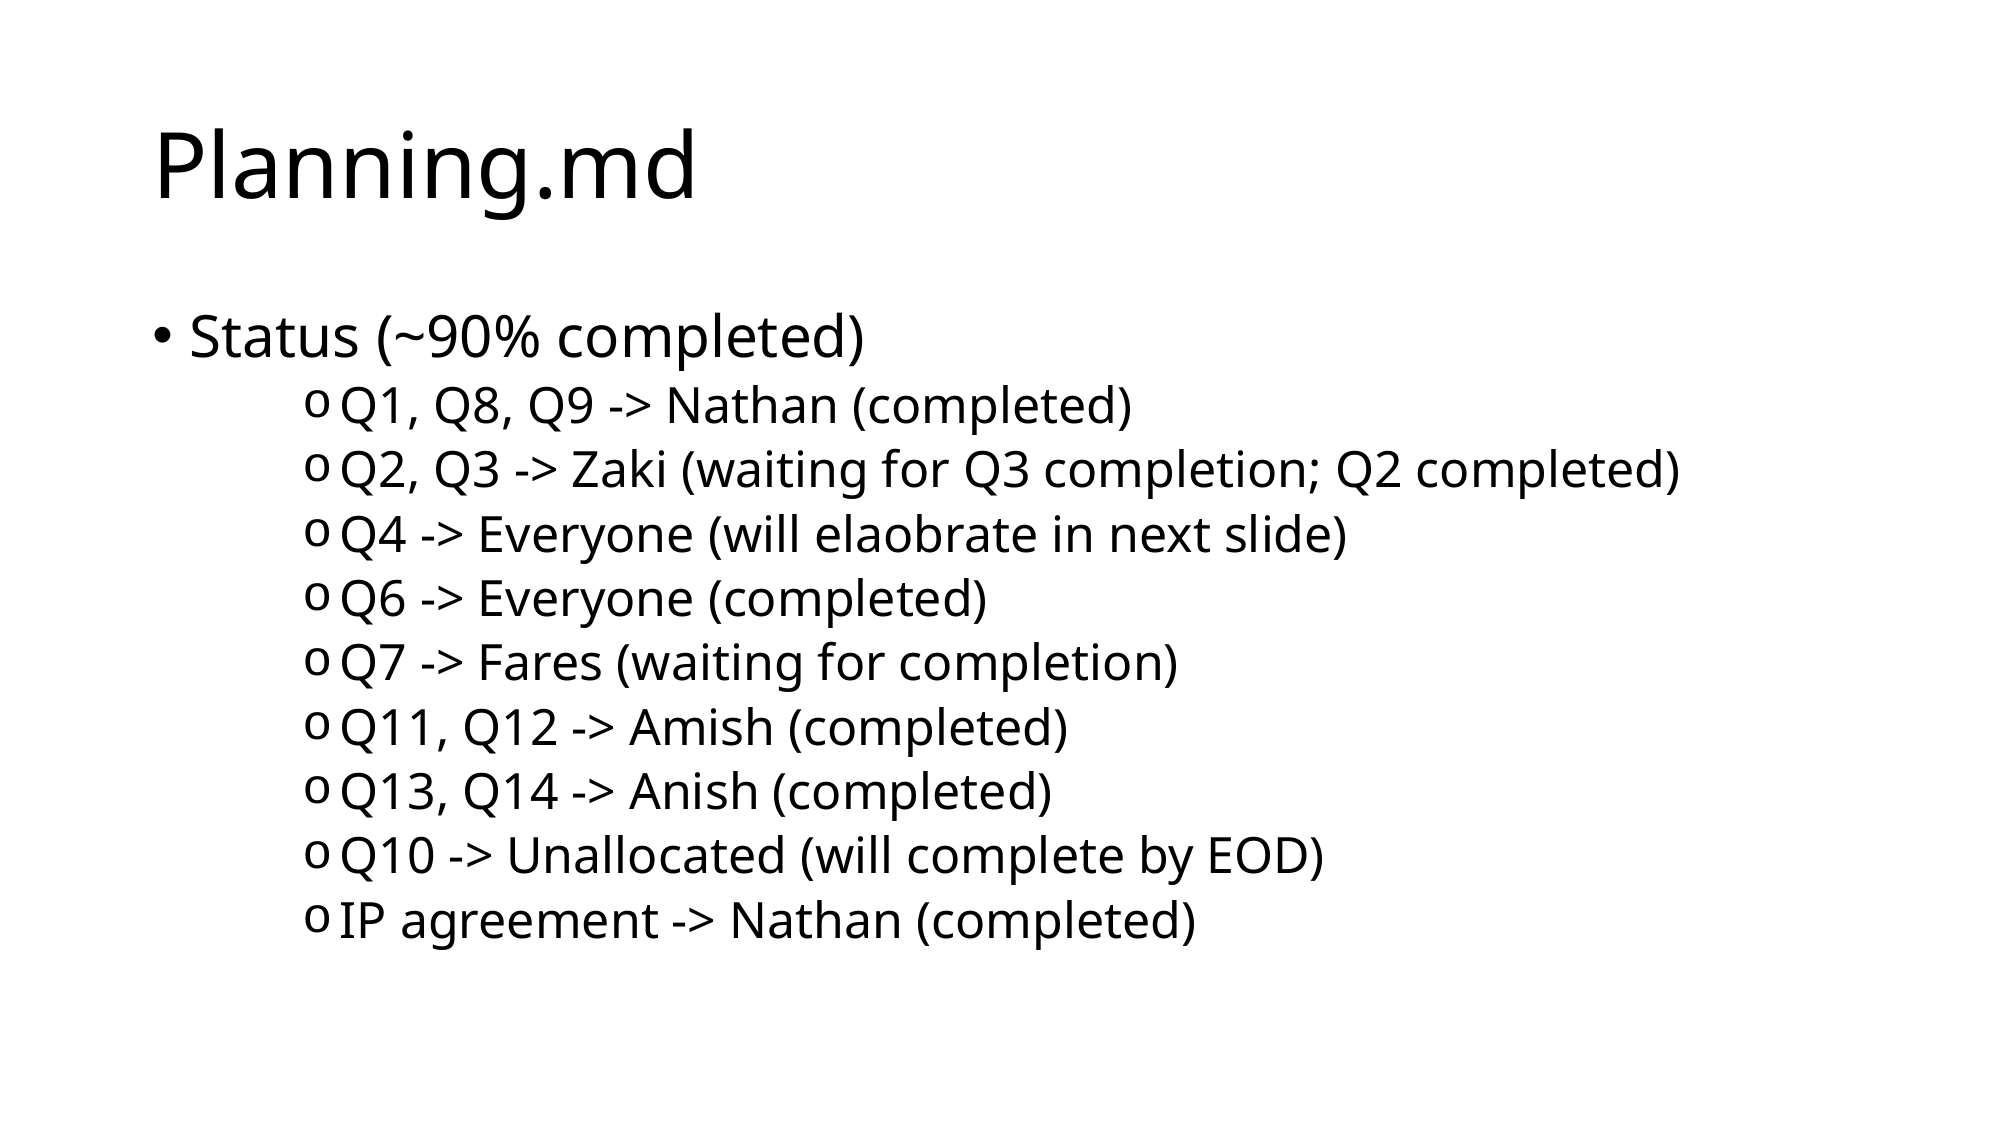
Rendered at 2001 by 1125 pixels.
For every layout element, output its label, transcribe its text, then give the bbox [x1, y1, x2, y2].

title Planning.md [137, 59, 1863, 278]
list Status (~90% completed) Q1, Q8, Q9 -> Nathan (completed) Q2, Q3 -> Zaki (waiting for Q3 completion; Q2 completed) Q4 -> Everyone (will elaobrate in next slide) Q6 -> Everyone (completed) Q7 -> Fares (waiting for completion) Q11, Q12 -> Amish (completed) Q13, Q14 -> Anish (completed) Q10 -> Unallocated (will complete by EOD) IP agreement -> Nathan (completed) [137, 299, 1863, 1014]
